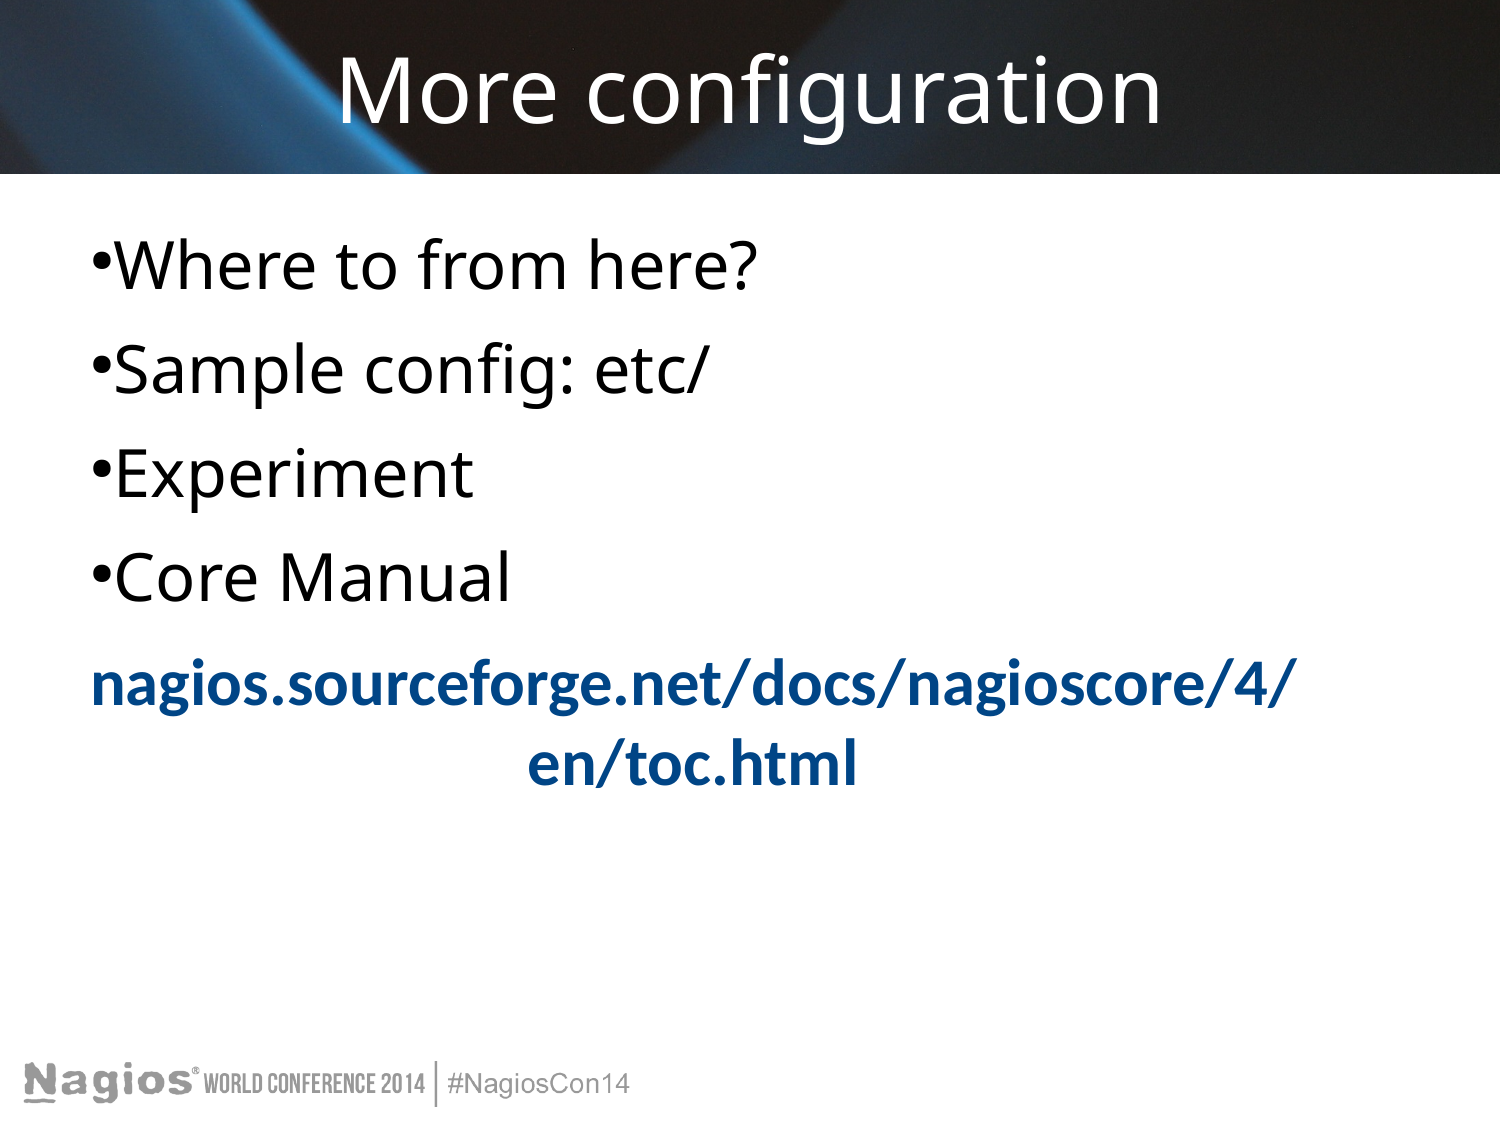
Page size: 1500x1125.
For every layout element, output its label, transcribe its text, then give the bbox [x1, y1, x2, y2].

title More configuration [75, 0, 1426, 174]
list Where to from here? Sample config: etc/ Experiment Core Manual nagios.sourceforge.net/docs/nagioscore/4/en/toc.html [75, 215, 1426, 958]
